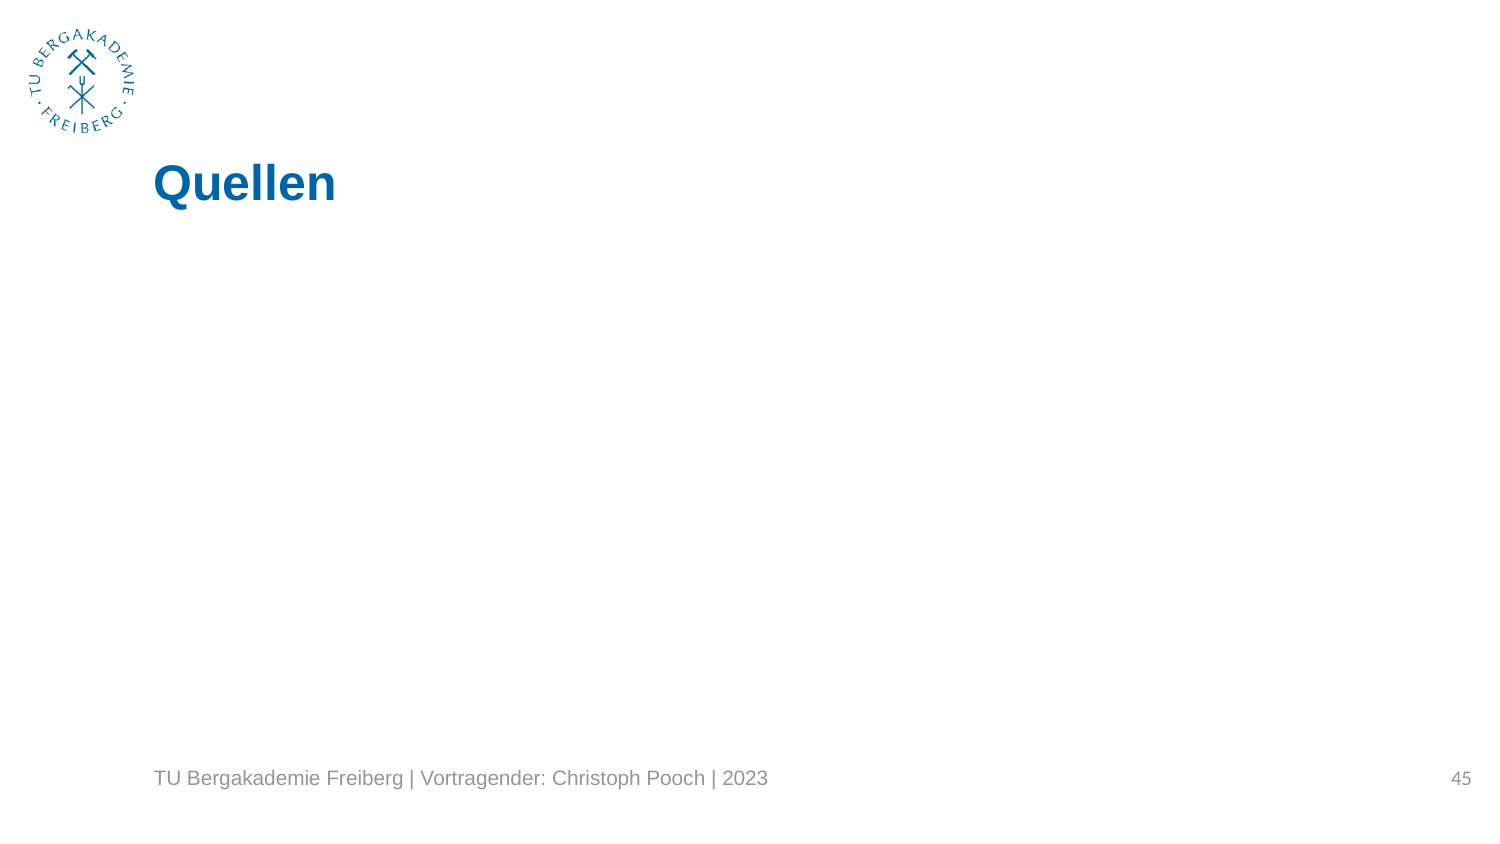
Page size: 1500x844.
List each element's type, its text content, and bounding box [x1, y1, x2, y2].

footer TU Bergakademie Freiberg | Vortragender: Christoph Pooch | 2023 [153, 764, 1353, 824]
picture [29, 29, 134, 133]
list Quellen [153, 150, 1353, 221]
slide_number 44 [1352, 764, 1473, 825]
